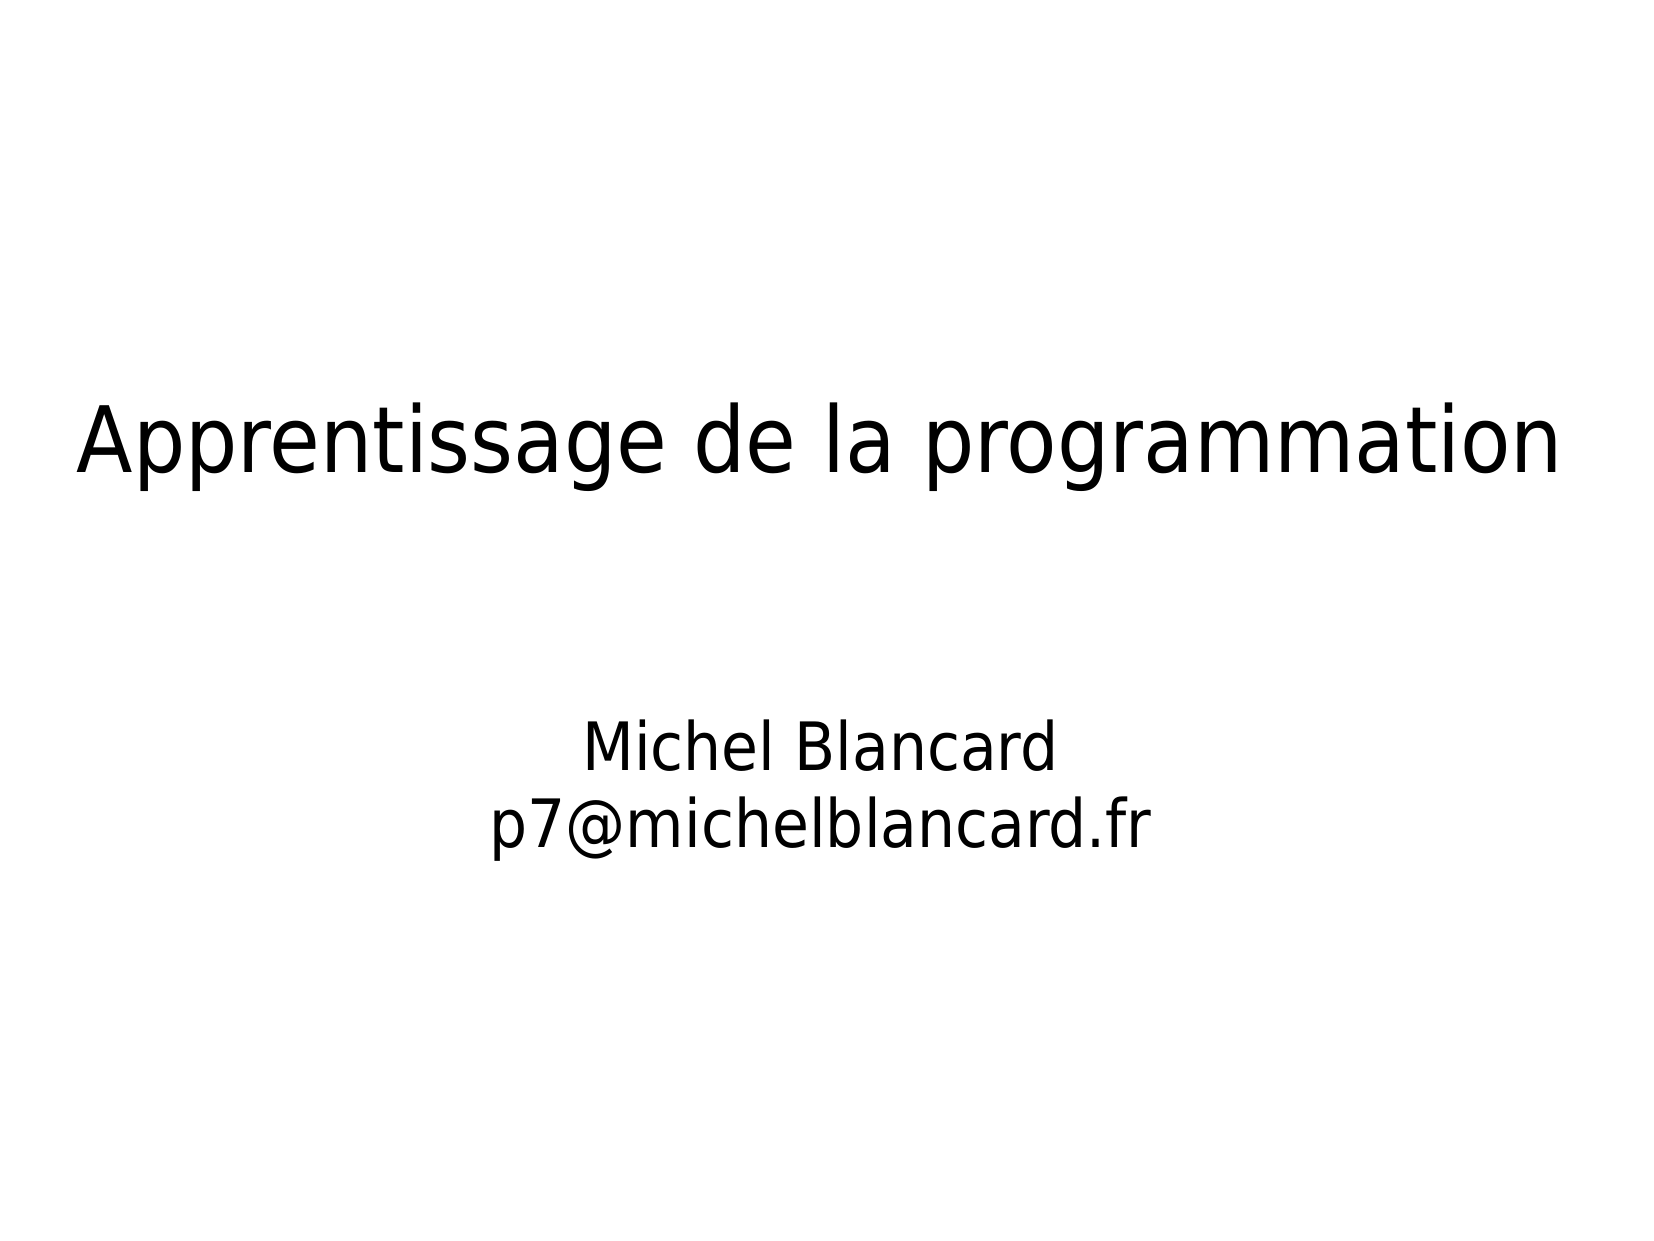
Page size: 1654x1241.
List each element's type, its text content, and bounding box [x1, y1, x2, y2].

title Apprentissage de la programmation Michel Blancard p7@michelblancard.fr [35, 387, 1607, 864]
